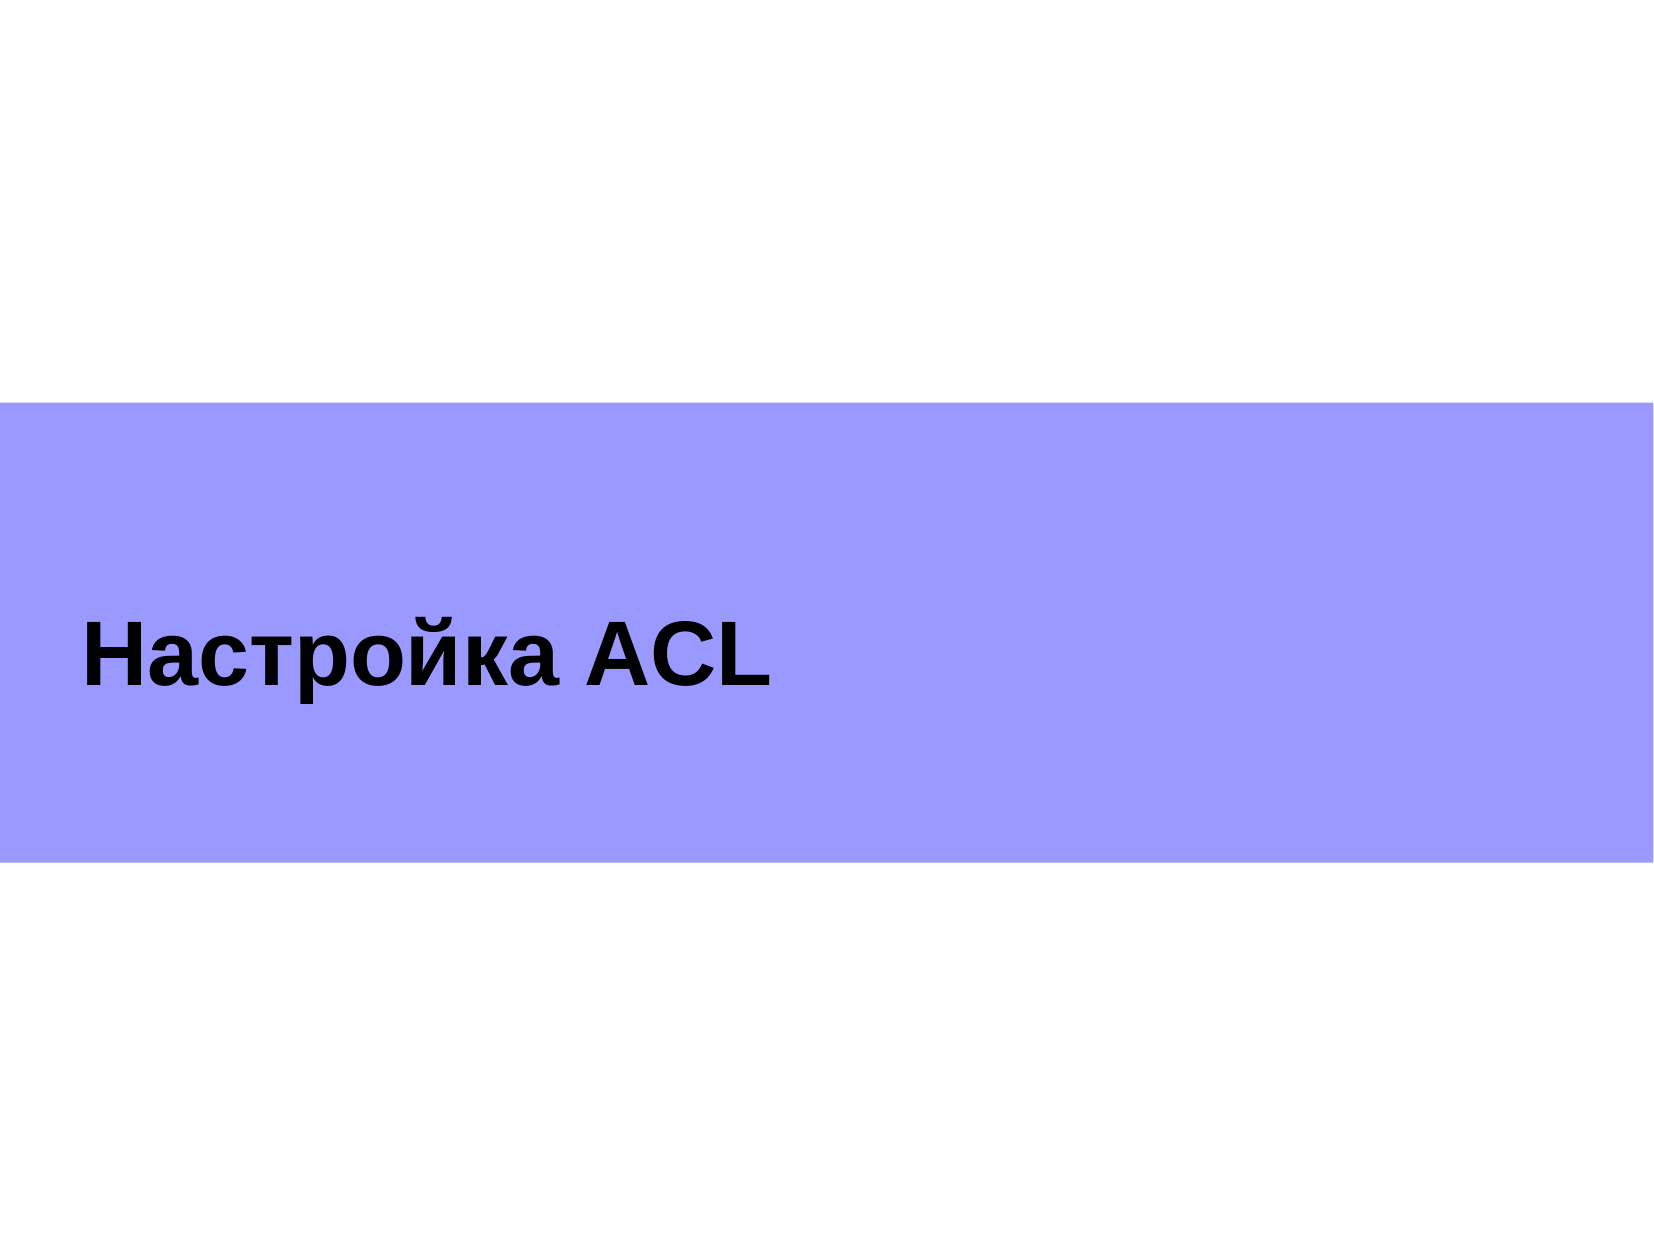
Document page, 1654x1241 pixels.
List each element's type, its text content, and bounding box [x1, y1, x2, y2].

text_box Настройка ACL [67, 600, 1530, 772]
